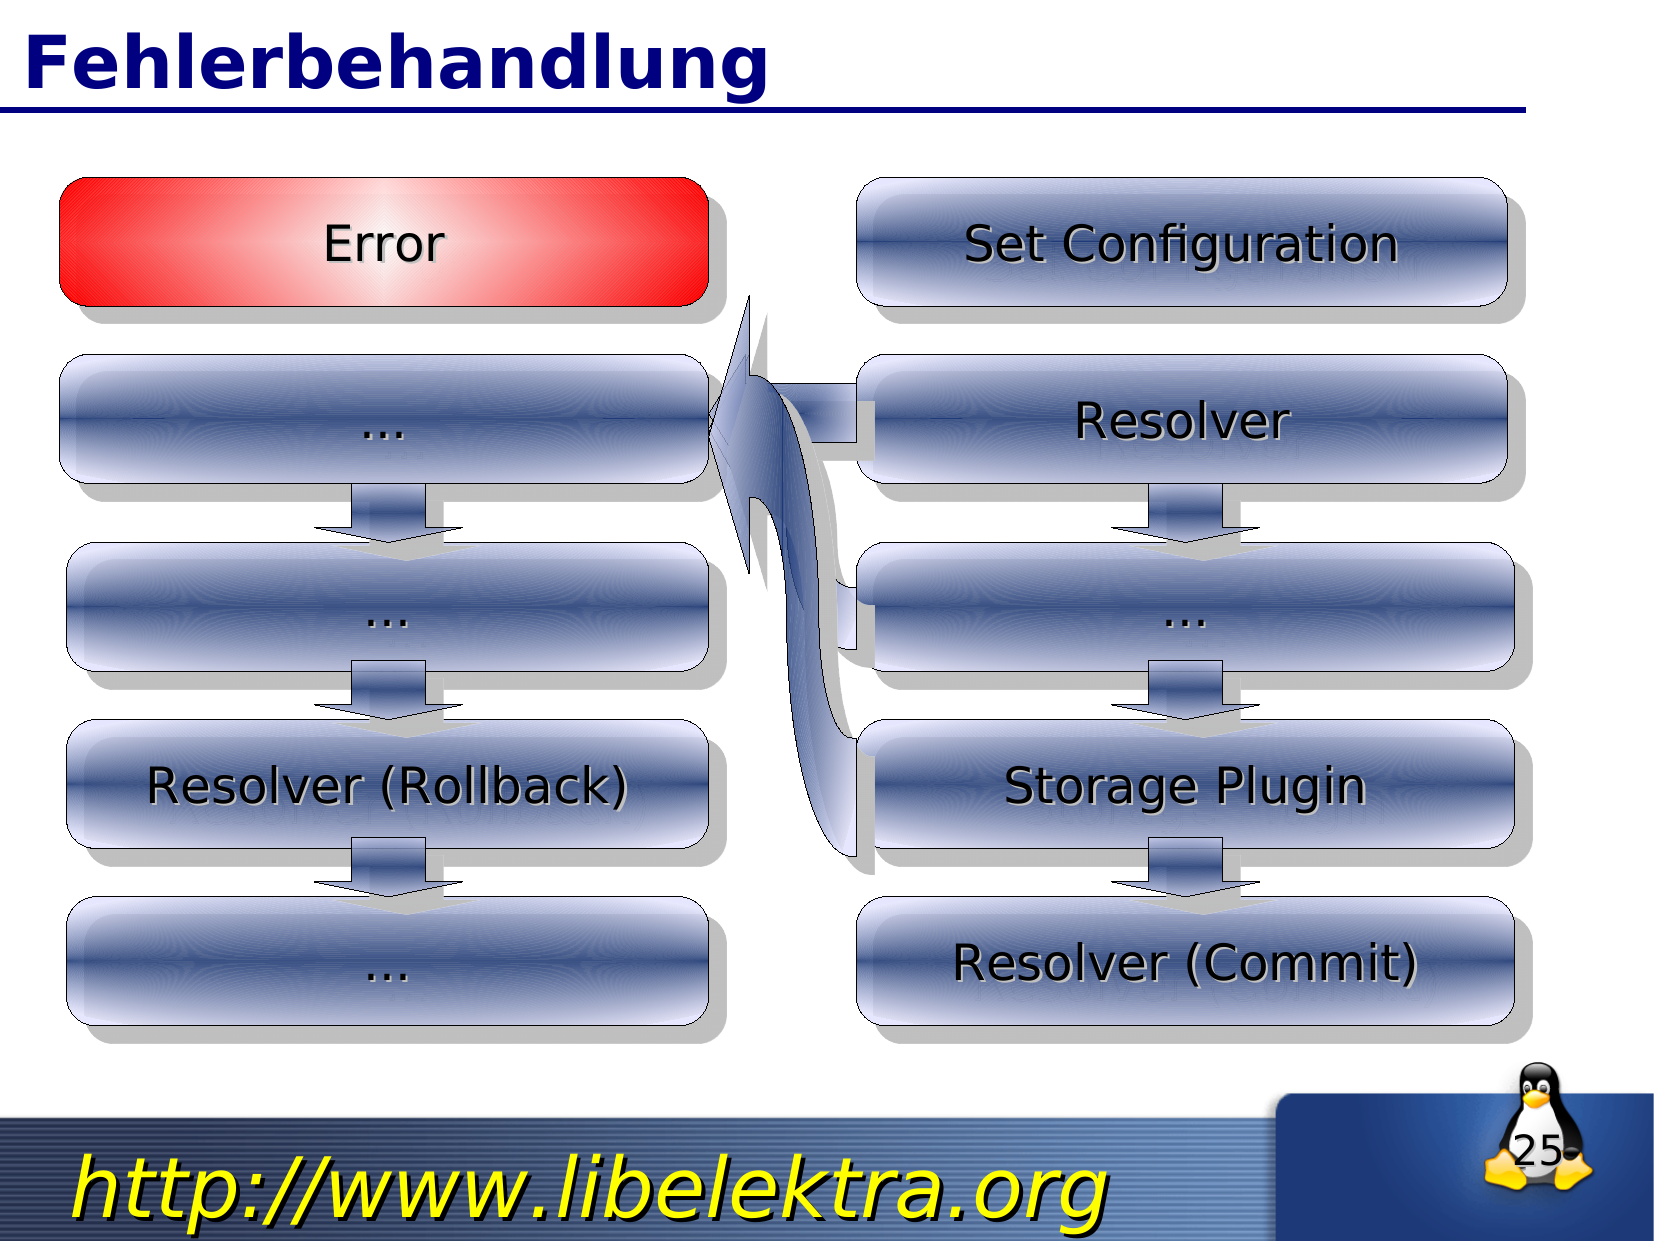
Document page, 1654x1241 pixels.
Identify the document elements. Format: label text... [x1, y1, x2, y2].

text_box Fehlerbehandlung [22, 14, 1611, 111]
picture [0, 1061, 1654, 1241]
text_box Storage Plugin [857, 719, 1515, 849]
text_box ... [856, 542, 1515, 672]
text_box [1111, 837, 1260, 897]
text_box [314, 837, 463, 897]
text_box Resolver [856, 354, 1508, 484]
text_box Error [59, 177, 709, 307]
text_box [314, 483, 463, 543]
text_box [314, 660, 463, 720]
text_box ... [66, 896, 709, 1026]
text_box Resolver (Rollback) [66, 719, 709, 849]
text_box Set Configuration [856, 177, 1508, 307]
text_box [1111, 483, 1260, 543]
text_box ... [66, 542, 709, 672]
text_box Resolver (Commit) [856, 896, 1515, 1026]
text_box [708, 295, 857, 857]
text_box <Nummer> [1312, 1122, 1565, 1178]
text_box [1111, 660, 1260, 720]
text_box ... [59, 354, 709, 484]
